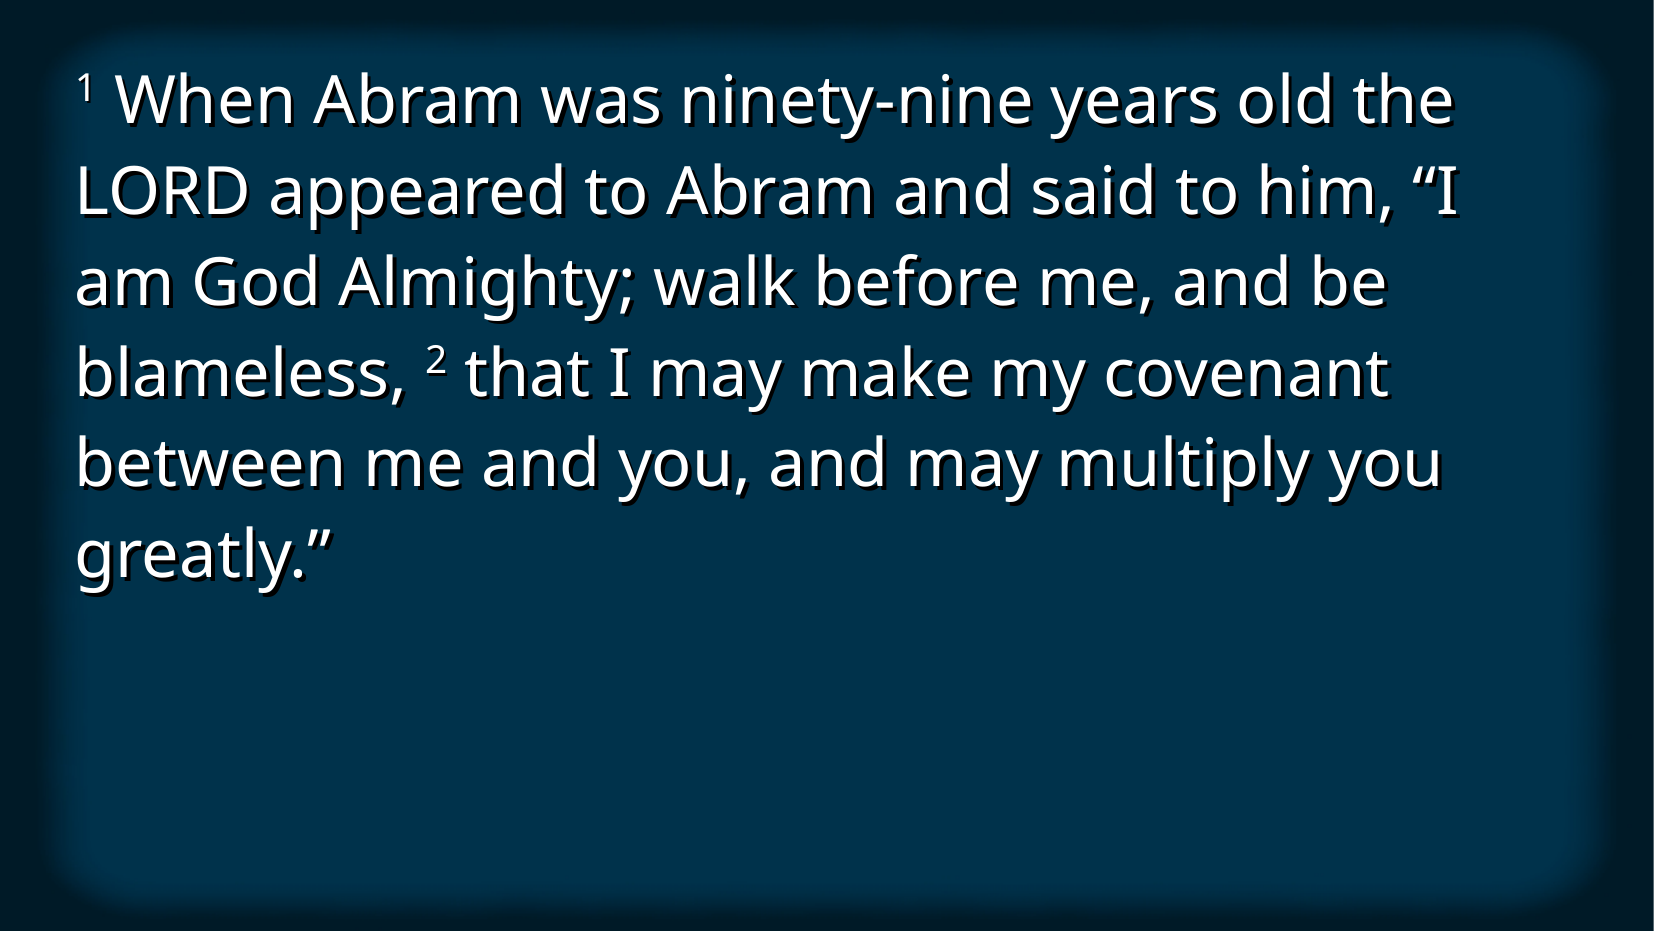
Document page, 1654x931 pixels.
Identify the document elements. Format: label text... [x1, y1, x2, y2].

text_box 1 When Abram was ninety-nine years old the LORD appeared to Abram and said to him, “I am God Almighty; walk before me, and be blameless, 2 that I may make my covenant between me and you, and may multiply you greatly.” [60, 45, 1576, 504]
picture [0, 0, 1654, 931]
